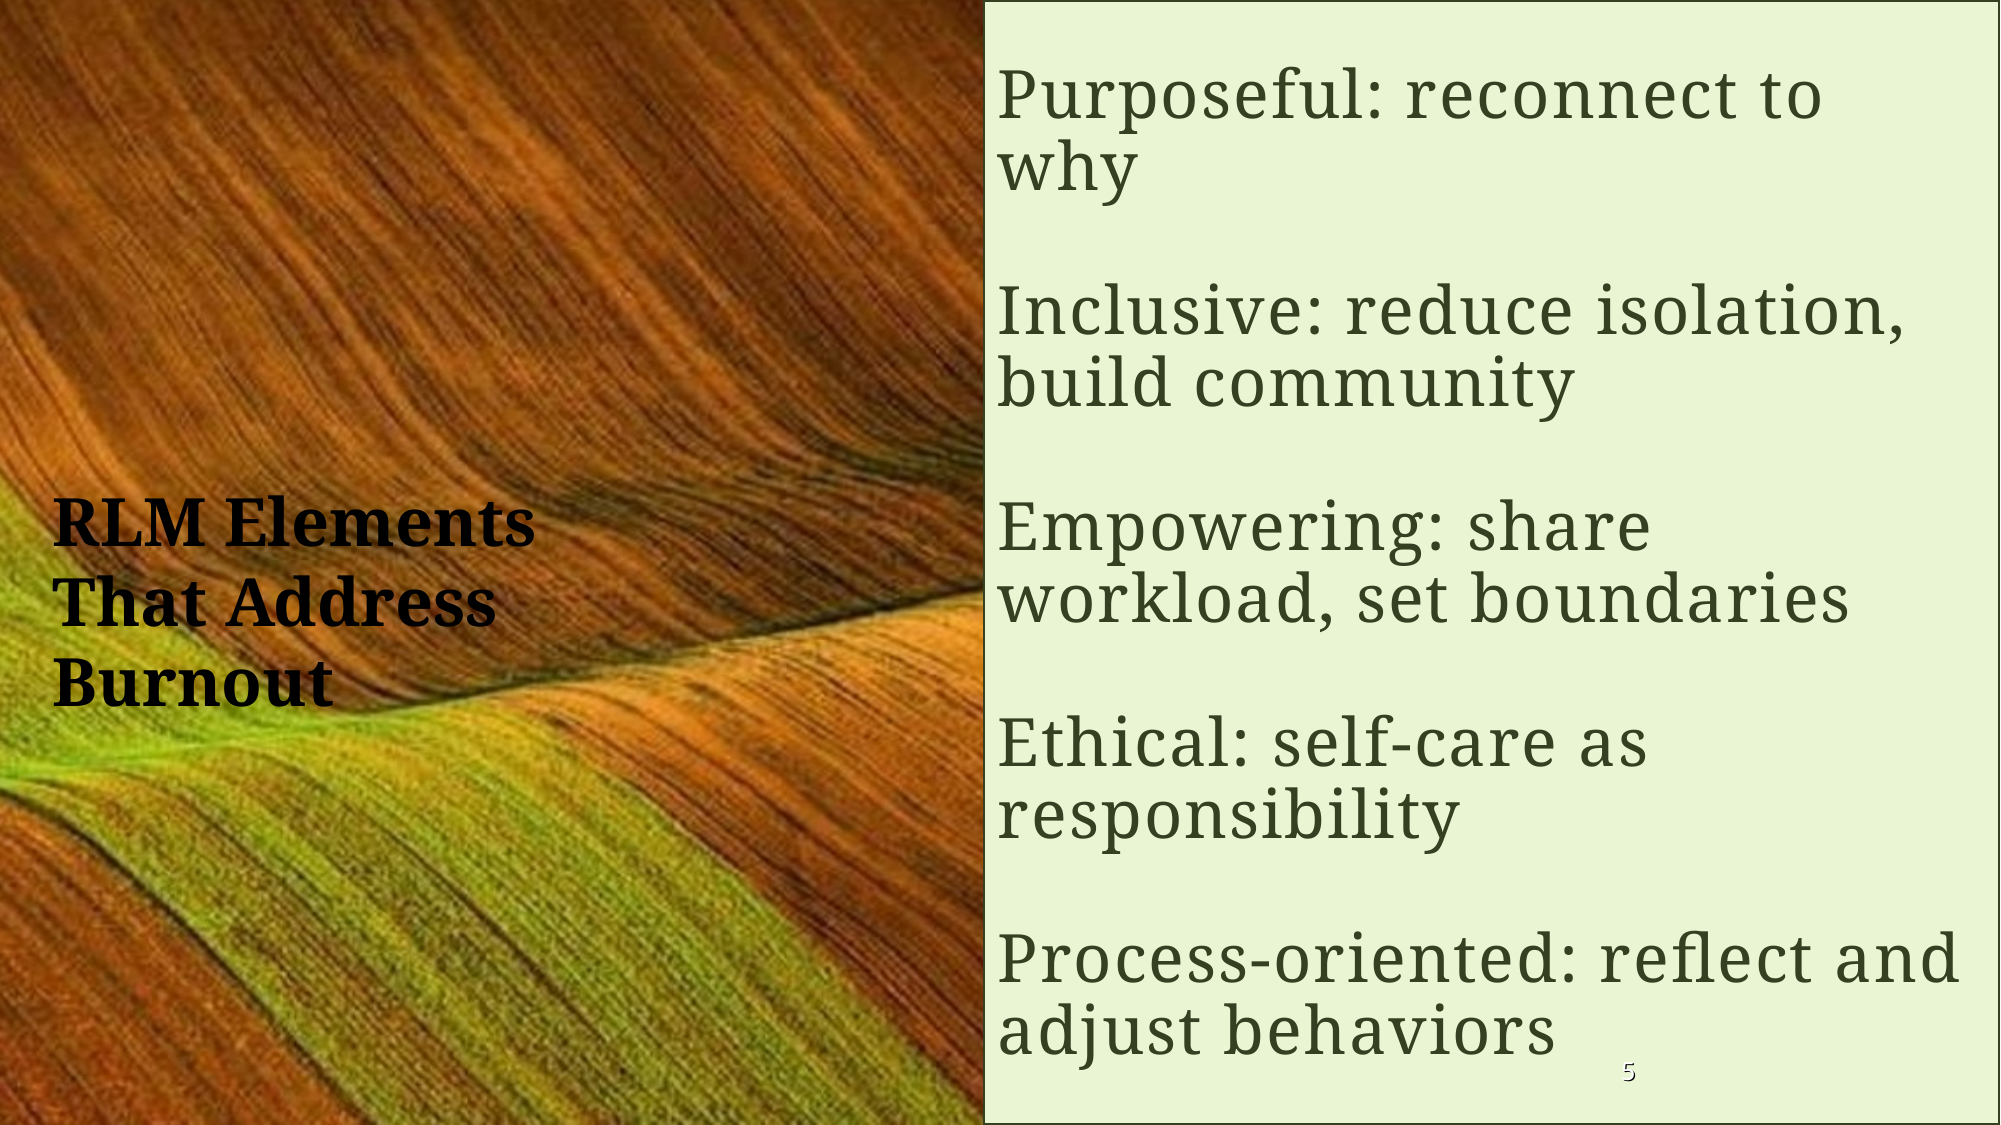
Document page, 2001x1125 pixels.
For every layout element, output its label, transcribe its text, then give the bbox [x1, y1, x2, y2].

text_box [1606, 1042, 1863, 1103]
text_box RLM Elements That Address Burnout [37, 472, 703, 650]
picture [0, 0, 983, 1125]
title Purposeful: reconnect to why Inclusive: reduce isolation, build community Empowering: share workload, set boundaries Ethical: self-care as responsibility Process-oriented: reflect and adjust behaviors [983, 0, 2000, 1125]
